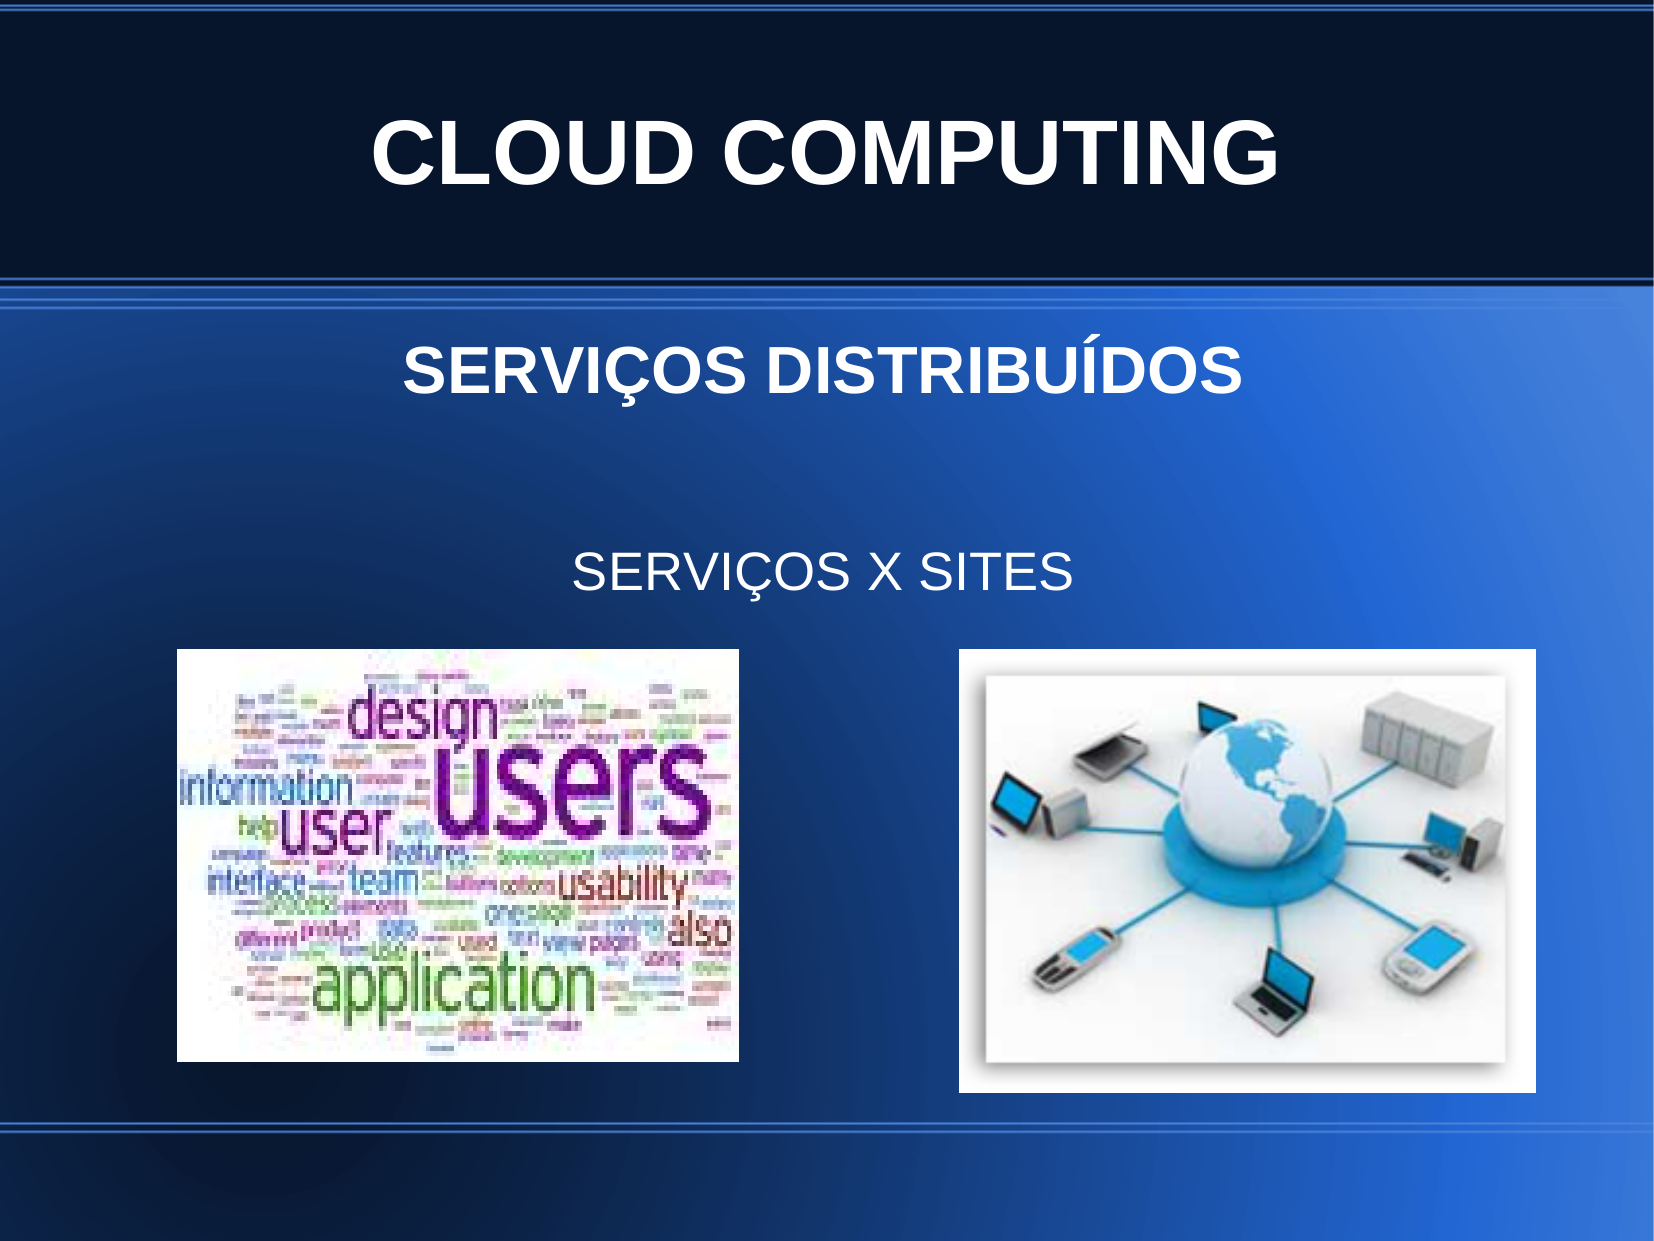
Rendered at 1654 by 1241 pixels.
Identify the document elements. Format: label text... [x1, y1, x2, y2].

list SERVIÇOS DISTRIBUÍDOS SERVIÇOS X SITES [82, 333, 1565, 1152]
title CLOUD COMPUTING [82, 49, 1571, 257]
picture [0, 0, 1654, 1241]
